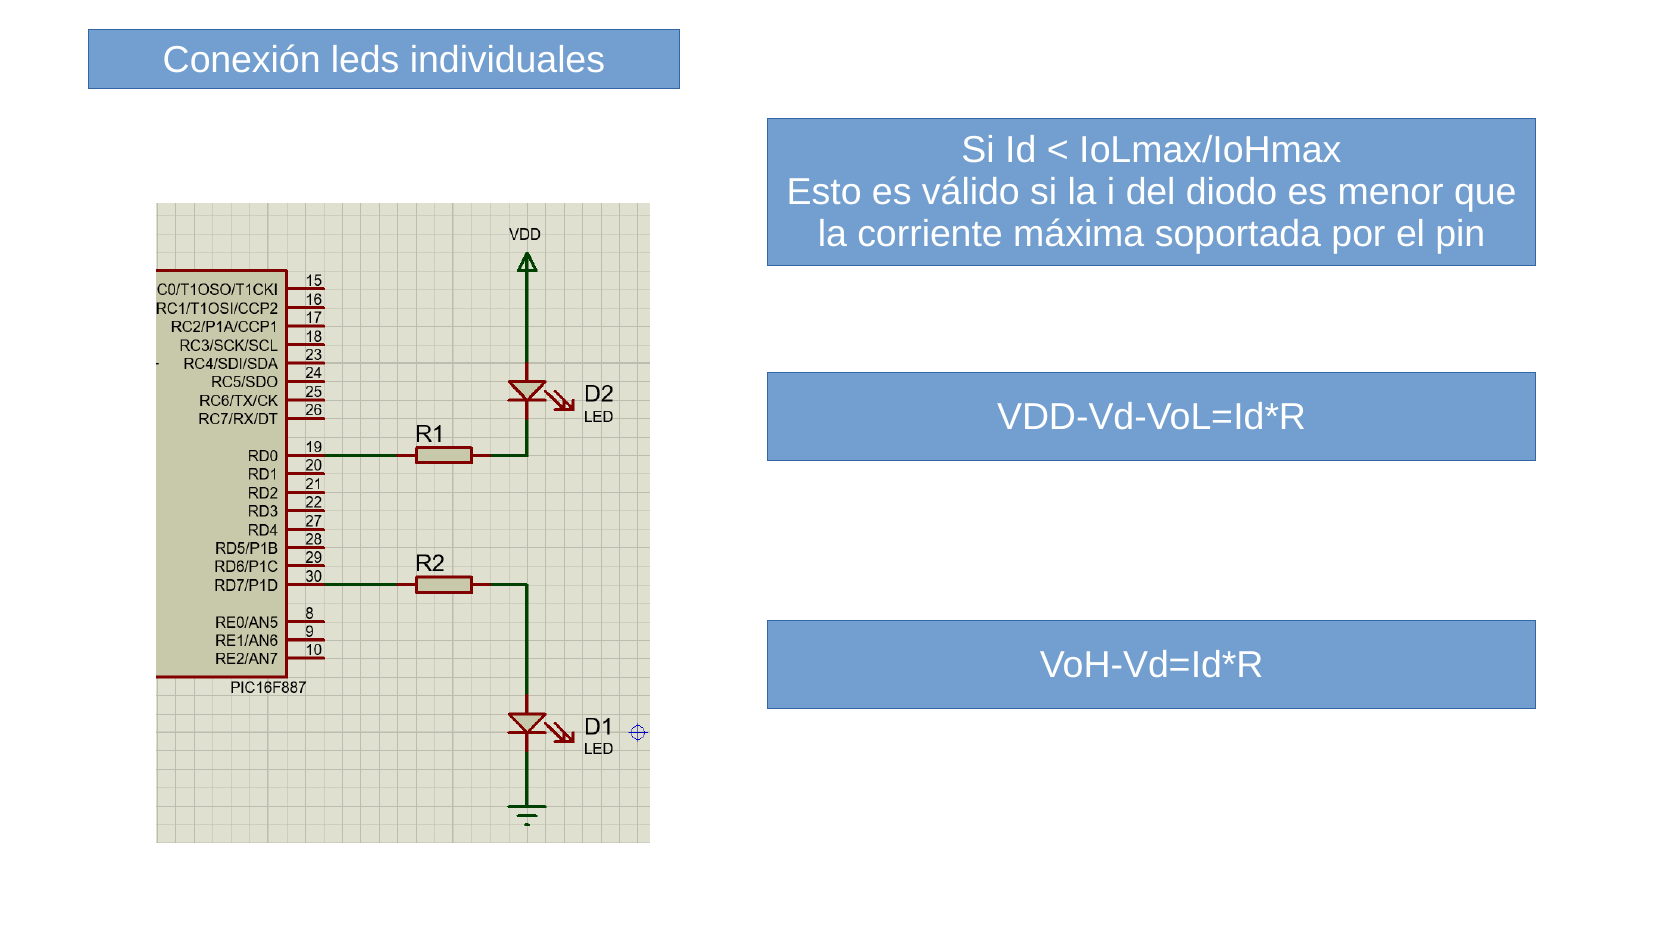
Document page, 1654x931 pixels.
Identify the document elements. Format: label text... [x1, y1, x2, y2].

picture [156, 203, 650, 843]
text_box VoH-Vd=Id*R [767, 620, 1536, 709]
text_box Si Id < IoLmax/IoHmax Esto es válido si la i del diodo es menor que la corriente máxima soportada por el pin [767, 118, 1536, 266]
text_box VDD-Vd-VoL=Id*R [767, 372, 1536, 461]
text_box Conexión leds individuales [88, 29, 680, 89]
